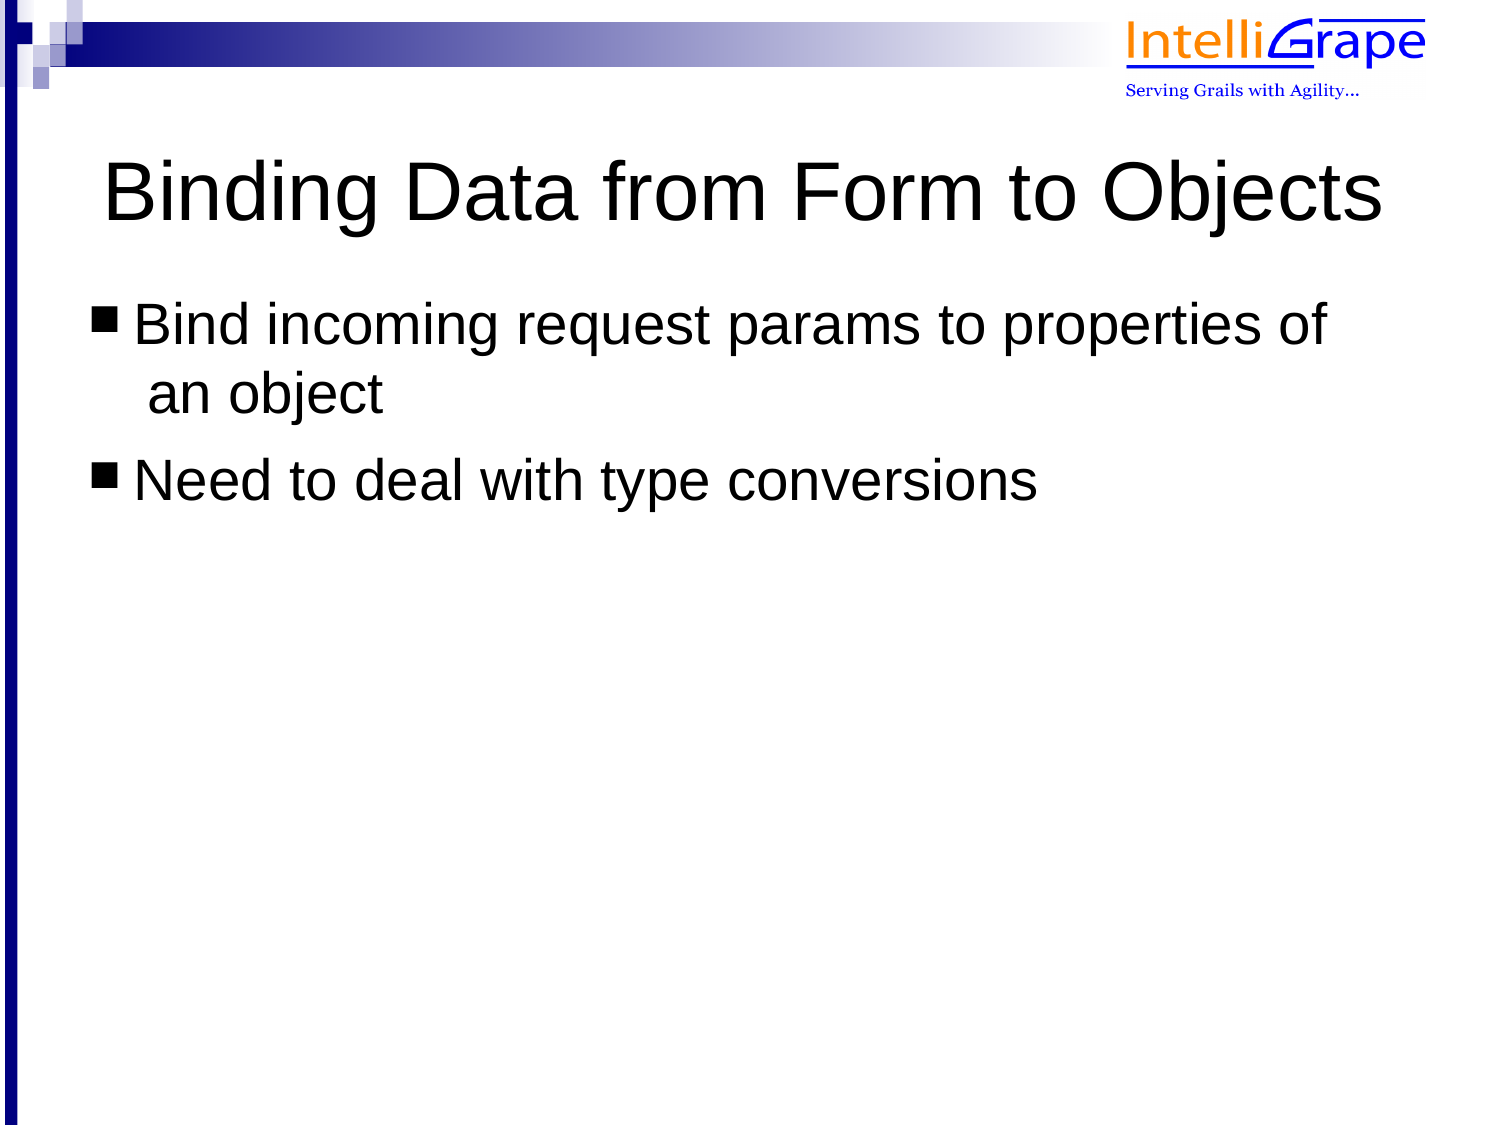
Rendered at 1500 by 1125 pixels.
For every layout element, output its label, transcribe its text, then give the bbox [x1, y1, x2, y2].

list Bind incoming request params to properties of an object Need to deal with type conversions [76, 278, 1426, 1021]
picture [1125, 12, 1425, 100]
title Binding Data from Form to Objects [75, 74, 1424, 300]
